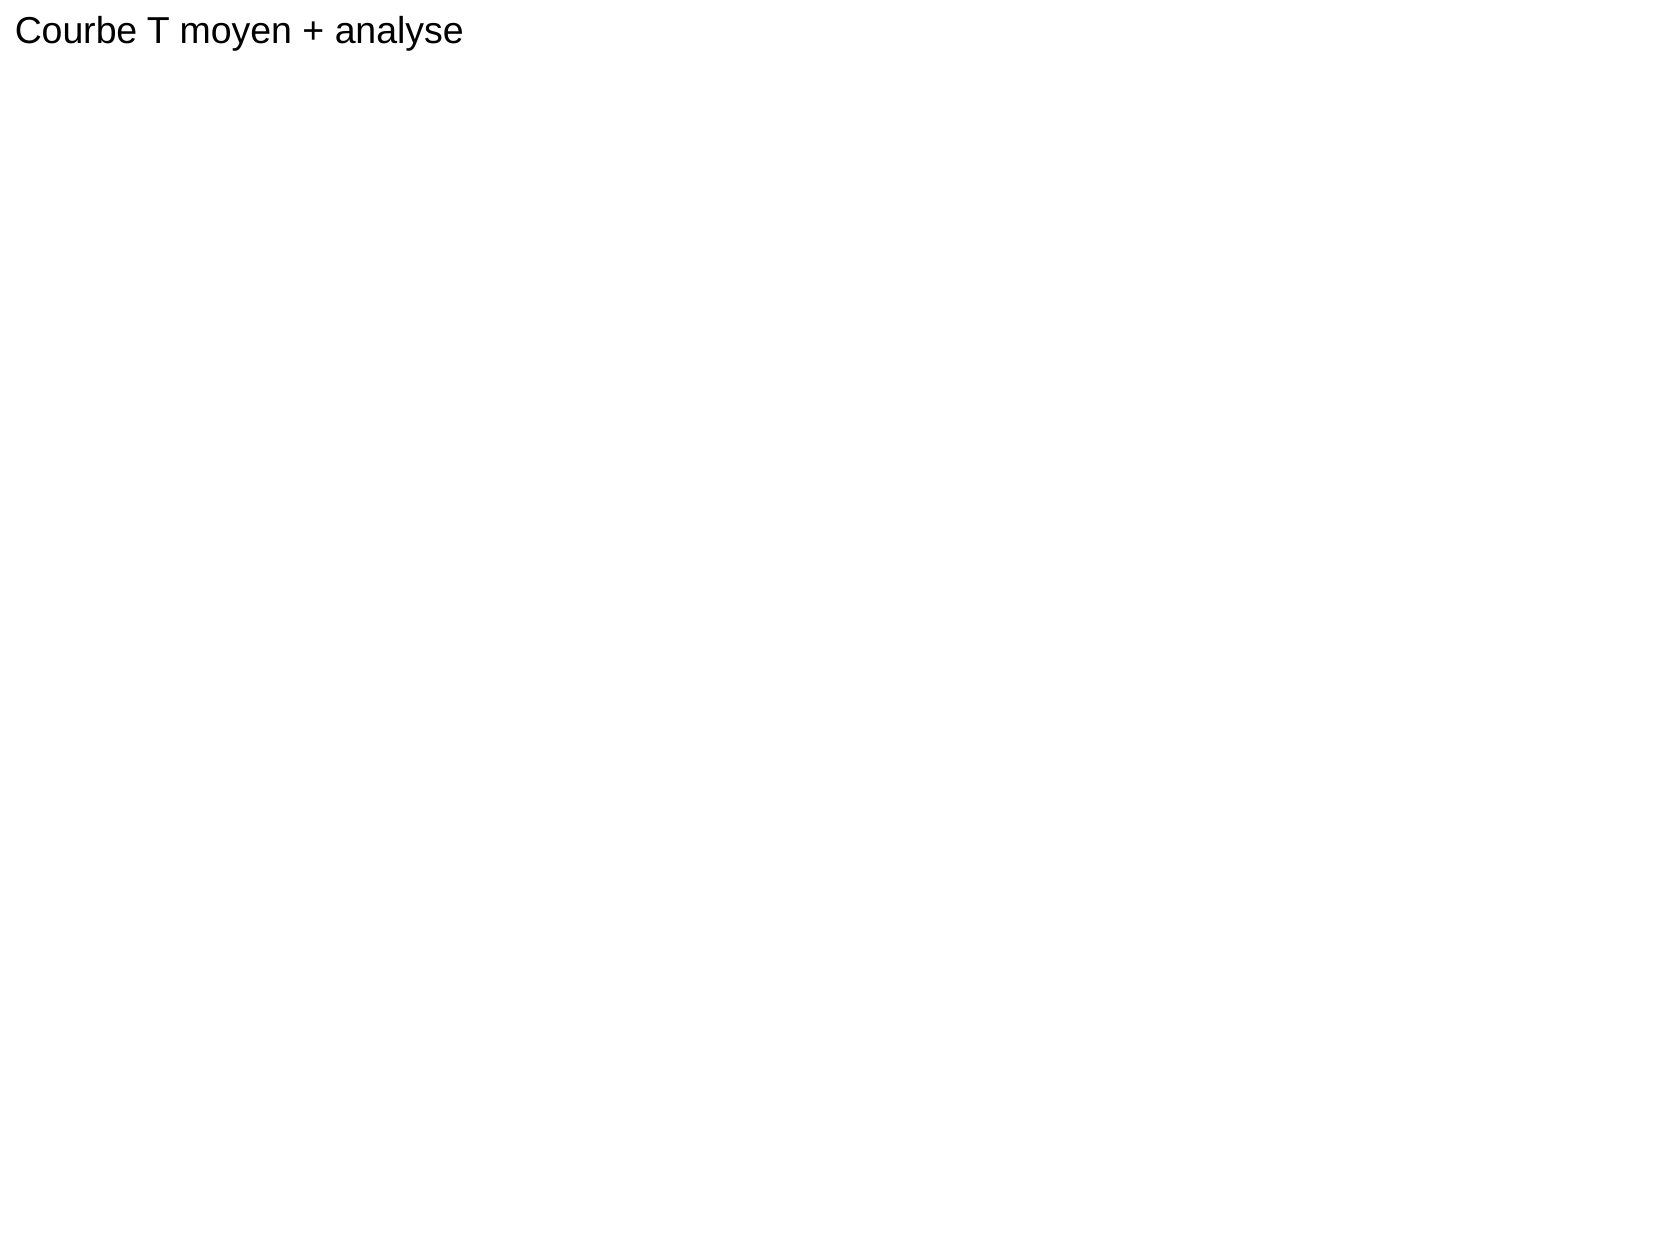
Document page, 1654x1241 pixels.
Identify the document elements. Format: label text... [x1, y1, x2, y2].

text_box Courbe T moyen + analyse [0, 2, 886, 60]
